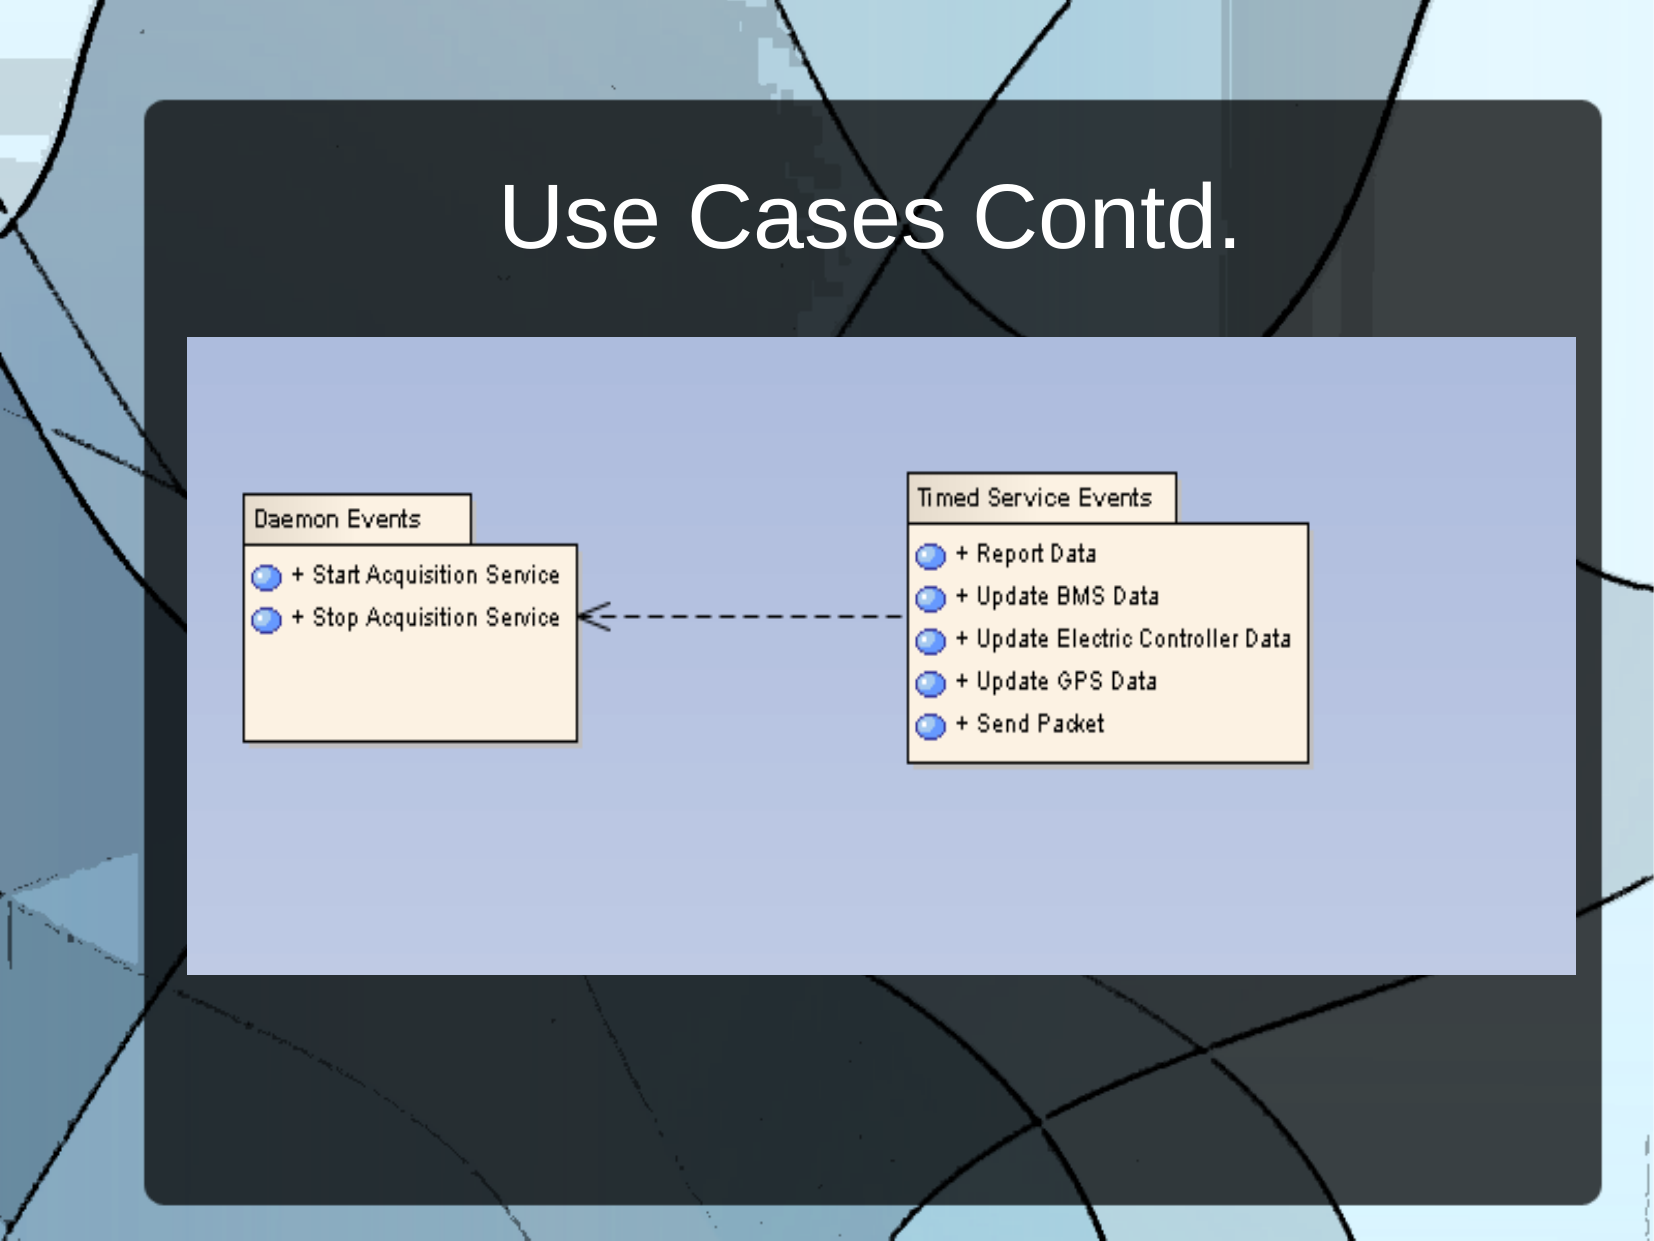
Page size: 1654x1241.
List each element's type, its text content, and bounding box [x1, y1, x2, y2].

picture [0, 0, 1654, 1241]
title Use Cases Contd. [159, 115, 1583, 318]
